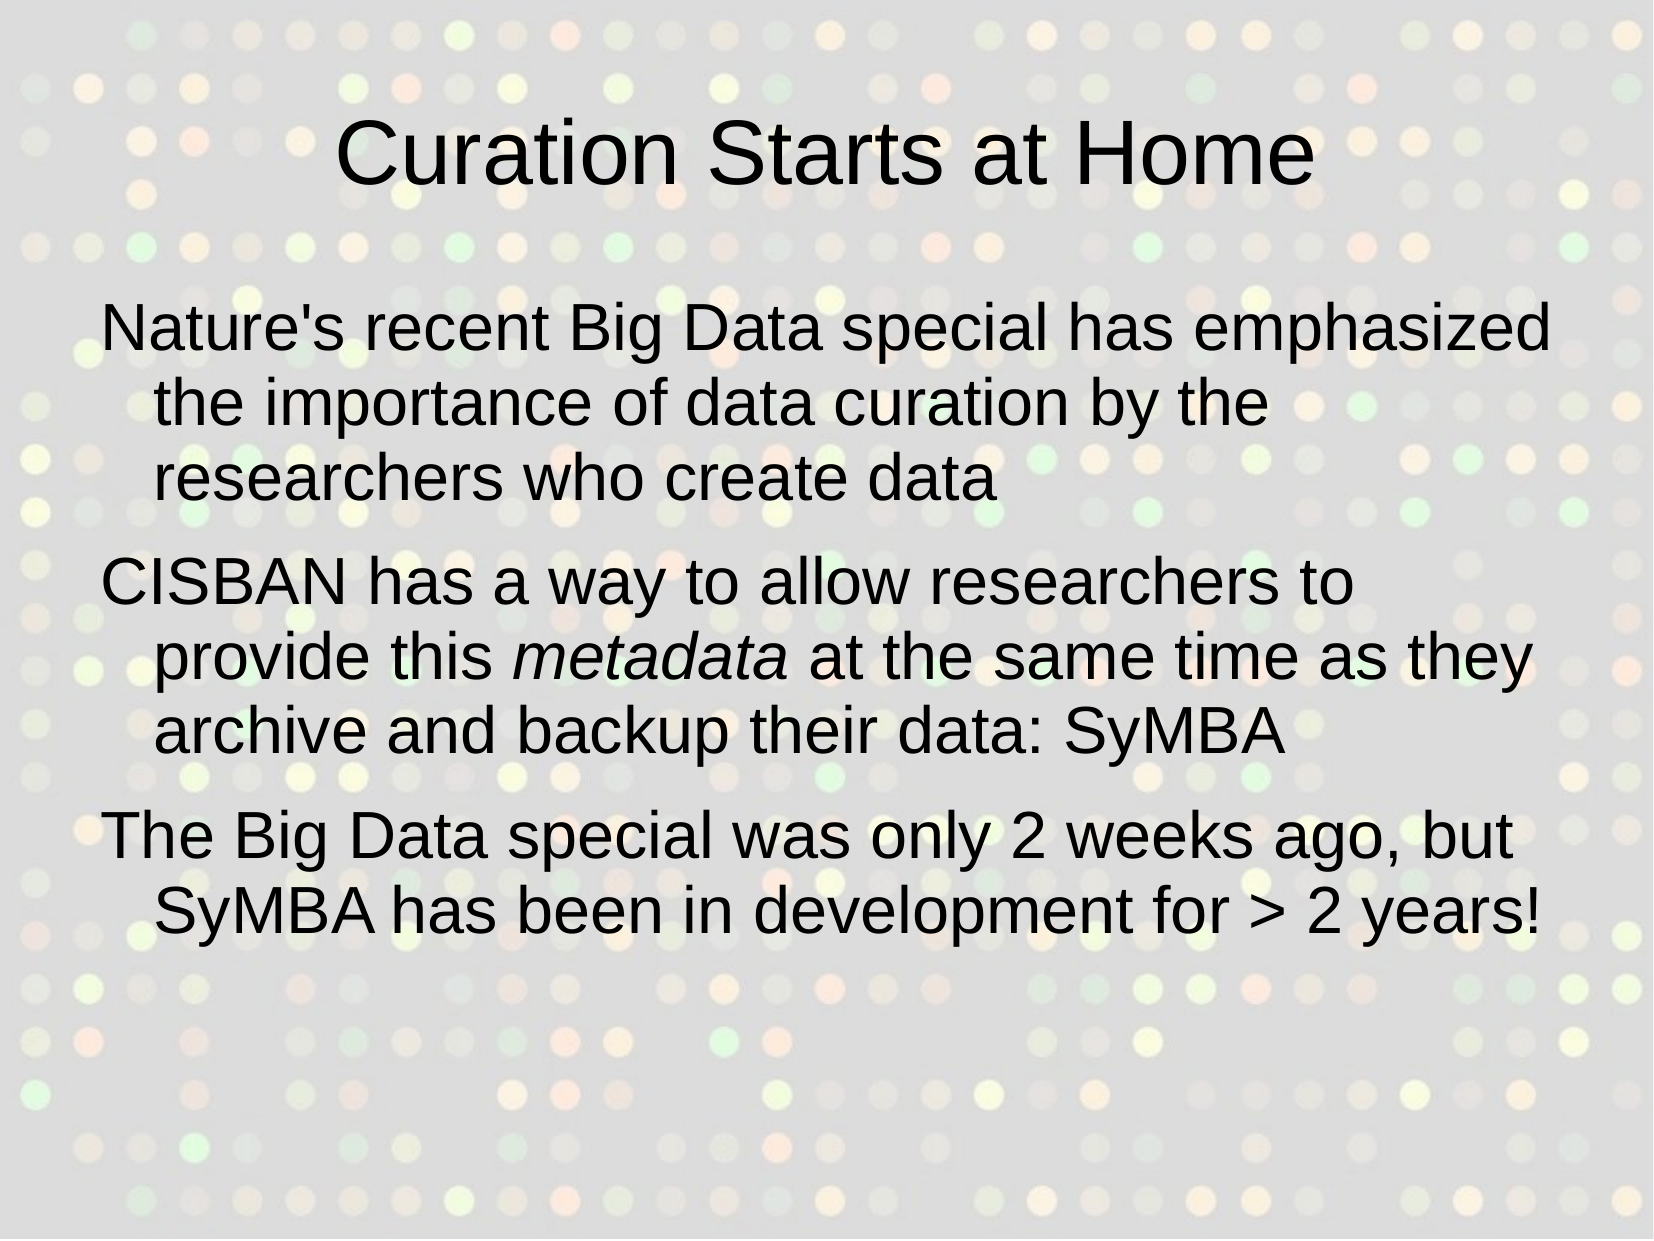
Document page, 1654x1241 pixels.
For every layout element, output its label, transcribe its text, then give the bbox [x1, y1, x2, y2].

picture [0, 0, 1654, 1239]
title Curation Starts at Home [82, 56, 1571, 250]
list Nature's recent Big Data special has emphasized the importance of data curation by the researchers who create data CISBAN has a way to allow researchers to provide this metadata at the same time as they archive and backup their data: SyMBA The Big Data special was only 2 weeks ago, but SyMBA has been in development for > 2 years! [82, 290, 1571, 1094]
